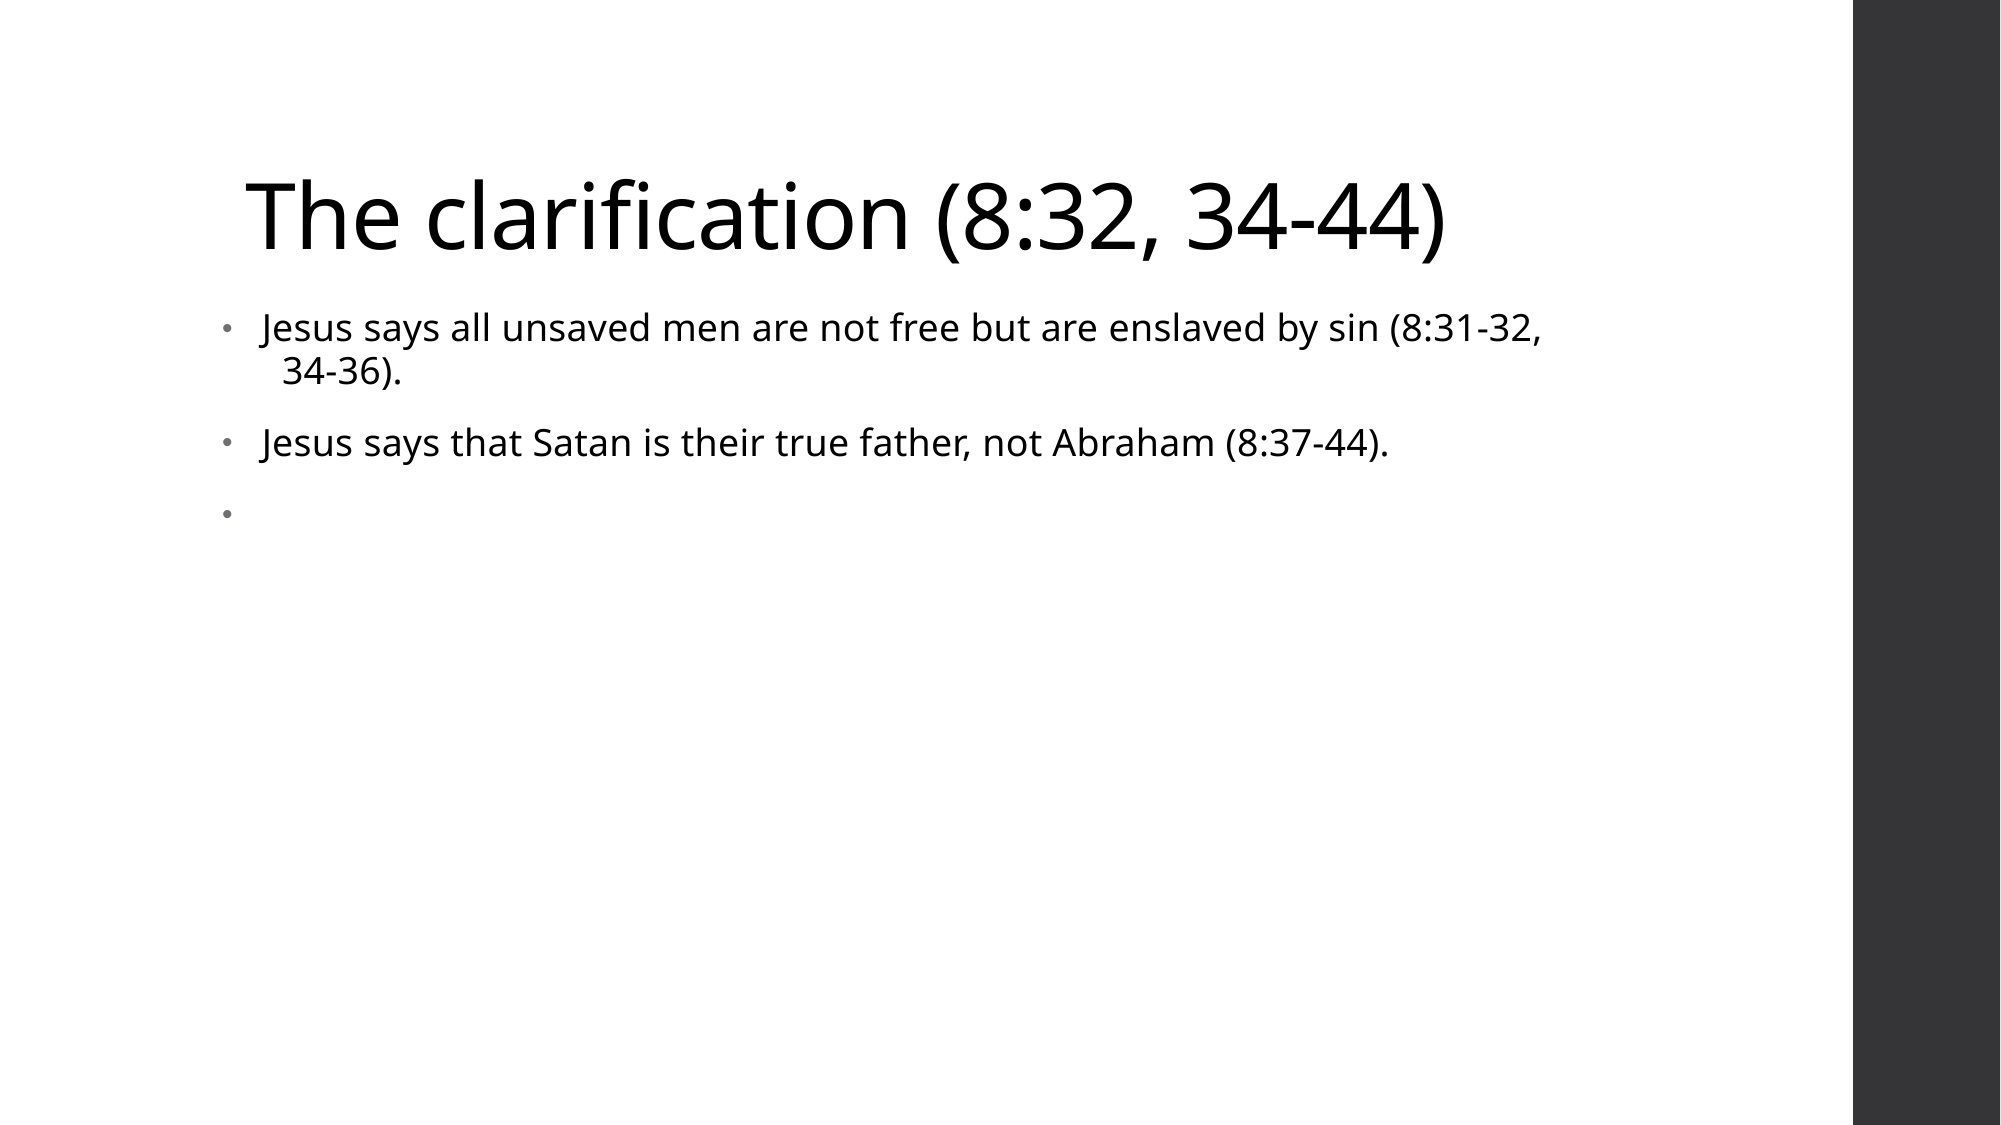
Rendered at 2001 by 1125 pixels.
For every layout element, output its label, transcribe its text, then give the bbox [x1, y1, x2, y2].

list Jesus says all unsaved men are not free but are enslaved by sin (8:31-32, 34-36). Jesus says that Satan is their true father, not Abraham (8:37-44). [206, 299, 1617, 1014]
title The clarification (8:32, 34-44) [206, 60, 1797, 278]
